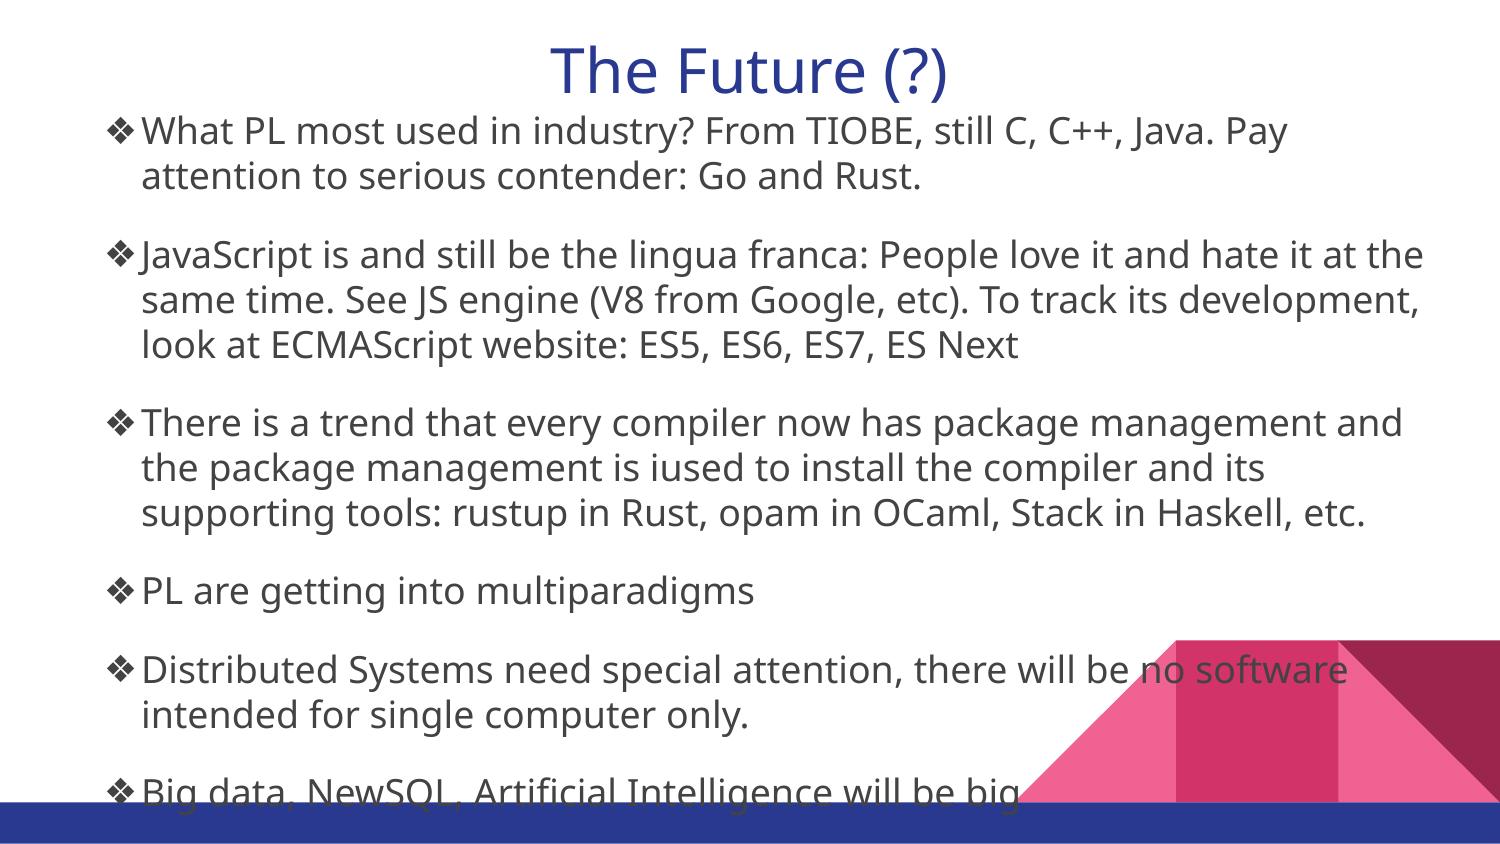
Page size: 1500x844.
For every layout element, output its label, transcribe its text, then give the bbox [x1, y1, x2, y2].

title The Future (?) [51, 15, 1449, 92]
list What PL most used in industry? From TIOBE, still C, C++, Java. Pay attention to serious contender: Go and Rust. JavaScript is and still be the lingua franca: People love it and hate it at the same time. See JS engine (V8 from Google, etc). To track its development, look at ECMAScript website: ES5, ES6, ES7, ES Next There is a trend that every compiler now has package management and the package management is iused to install the compiler and its supporting tools: rustup in Rust, opam in OCaml, Stack in Haskell, etc. PL are getting into multiparadigms Distributed Systems need special attention, there will be no software intended for single computer only. Big data, NewSQL, Artificial Intelligence will be big One framework - multiplatform deployment [51, 92, 1449, 787]
